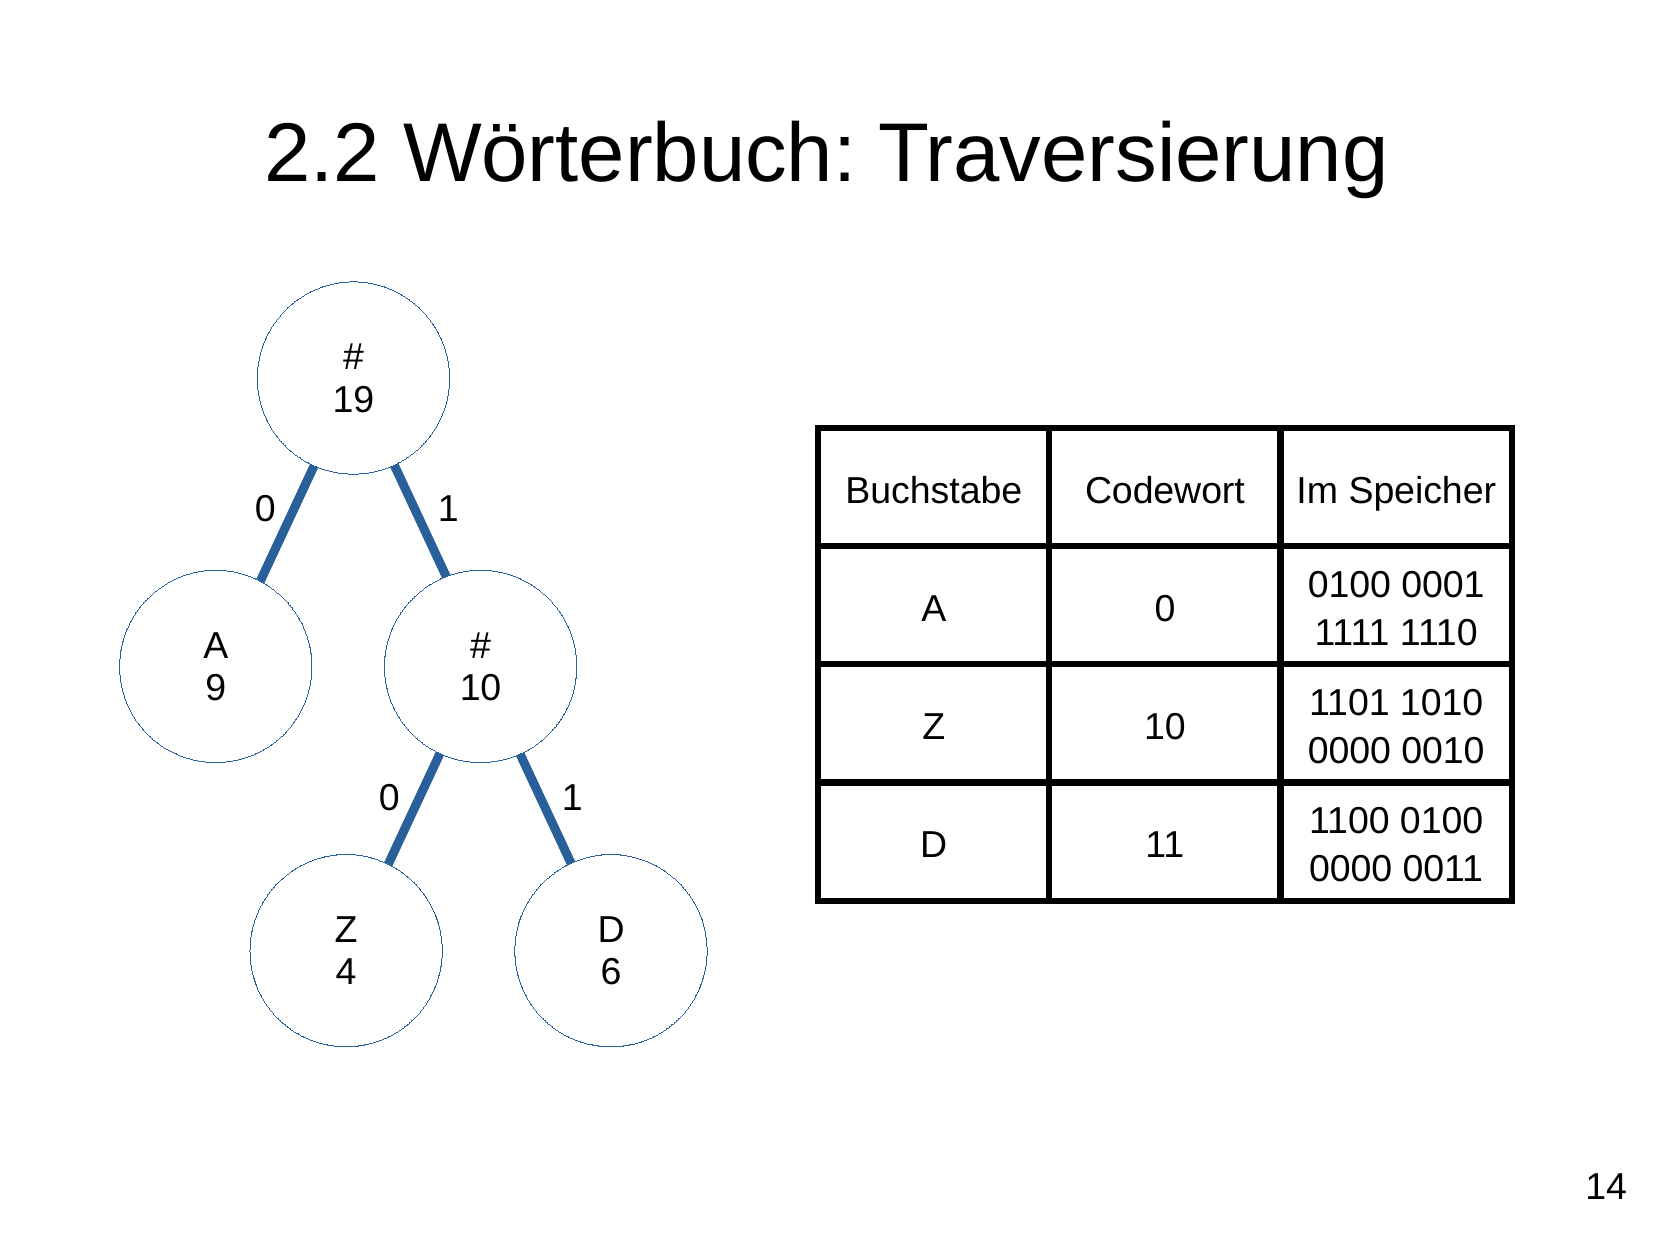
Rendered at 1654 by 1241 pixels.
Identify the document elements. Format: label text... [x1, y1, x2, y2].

text_box D 6 [514, 854, 708, 1047]
table_cell 1101 1010 0000 0010 [1284, 667, 1509, 779]
table_cell 11 [1052, 786, 1277, 898]
title 2.2 Wörterbuch: Traversierung [82, 16, 1571, 290]
table_cell 0 [1052, 549, 1277, 661]
text_box <number> [1259, 1158, 1642, 1229]
text_box A 9 [119, 570, 312, 763]
table_header Buchstabe [821, 431, 1046, 543]
text_box # 19 [257, 281, 450, 475]
table_cell A [821, 549, 1046, 661]
table_cell 1100 0100 0000 0011 [1284, 786, 1509, 898]
text_box # 10 [384, 570, 577, 763]
table_cell Z [821, 667, 1046, 779]
table_header Im Speicher [1284, 431, 1509, 543]
text_box 0 [240, 480, 286, 537]
table_cell 0100 0001 1111 1110 [1284, 549, 1509, 661]
table_header Codewort [1052, 431, 1277, 543]
text_box 0 [364, 769, 410, 827]
table_cell D [821, 786, 1046, 898]
text_box 1 [547, 769, 593, 827]
table_cell 10 [1052, 667, 1277, 779]
text_box 1 [423, 480, 469, 537]
text_box Z 4 [249, 854, 443, 1047]
